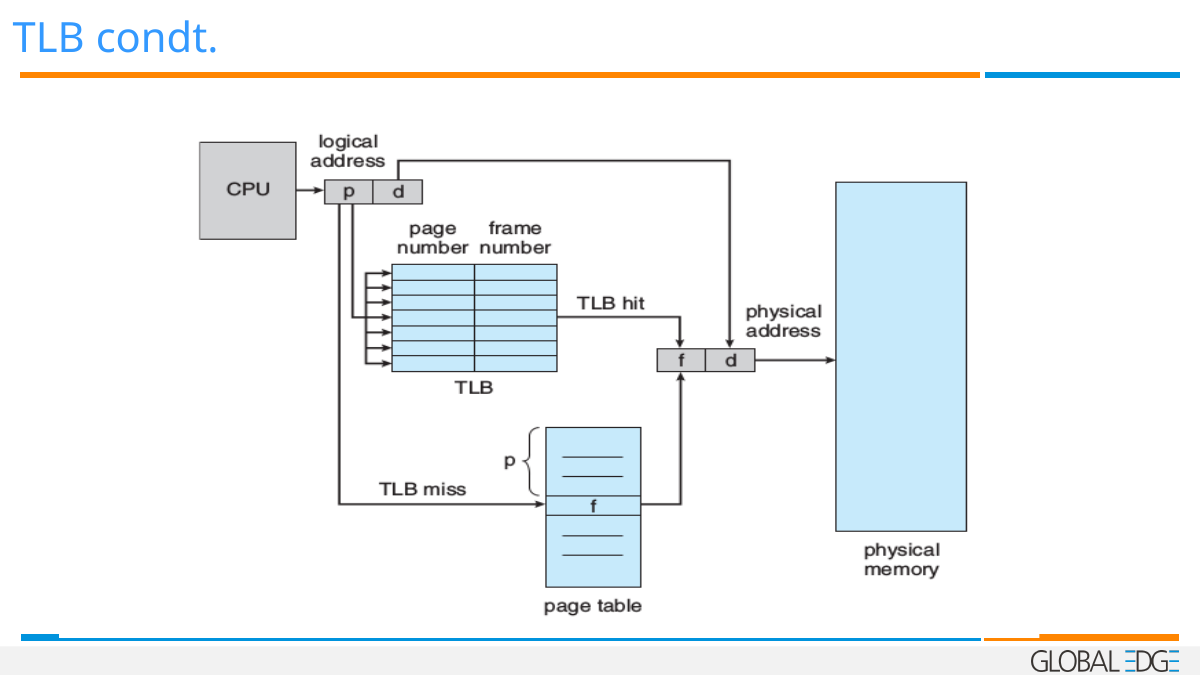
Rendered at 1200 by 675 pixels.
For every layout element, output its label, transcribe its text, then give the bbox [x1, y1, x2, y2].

picture [59, 94, 1040, 638]
picture [1031, 650, 1179, 672]
title TLB condt. [12, 9, 1088, 63]
